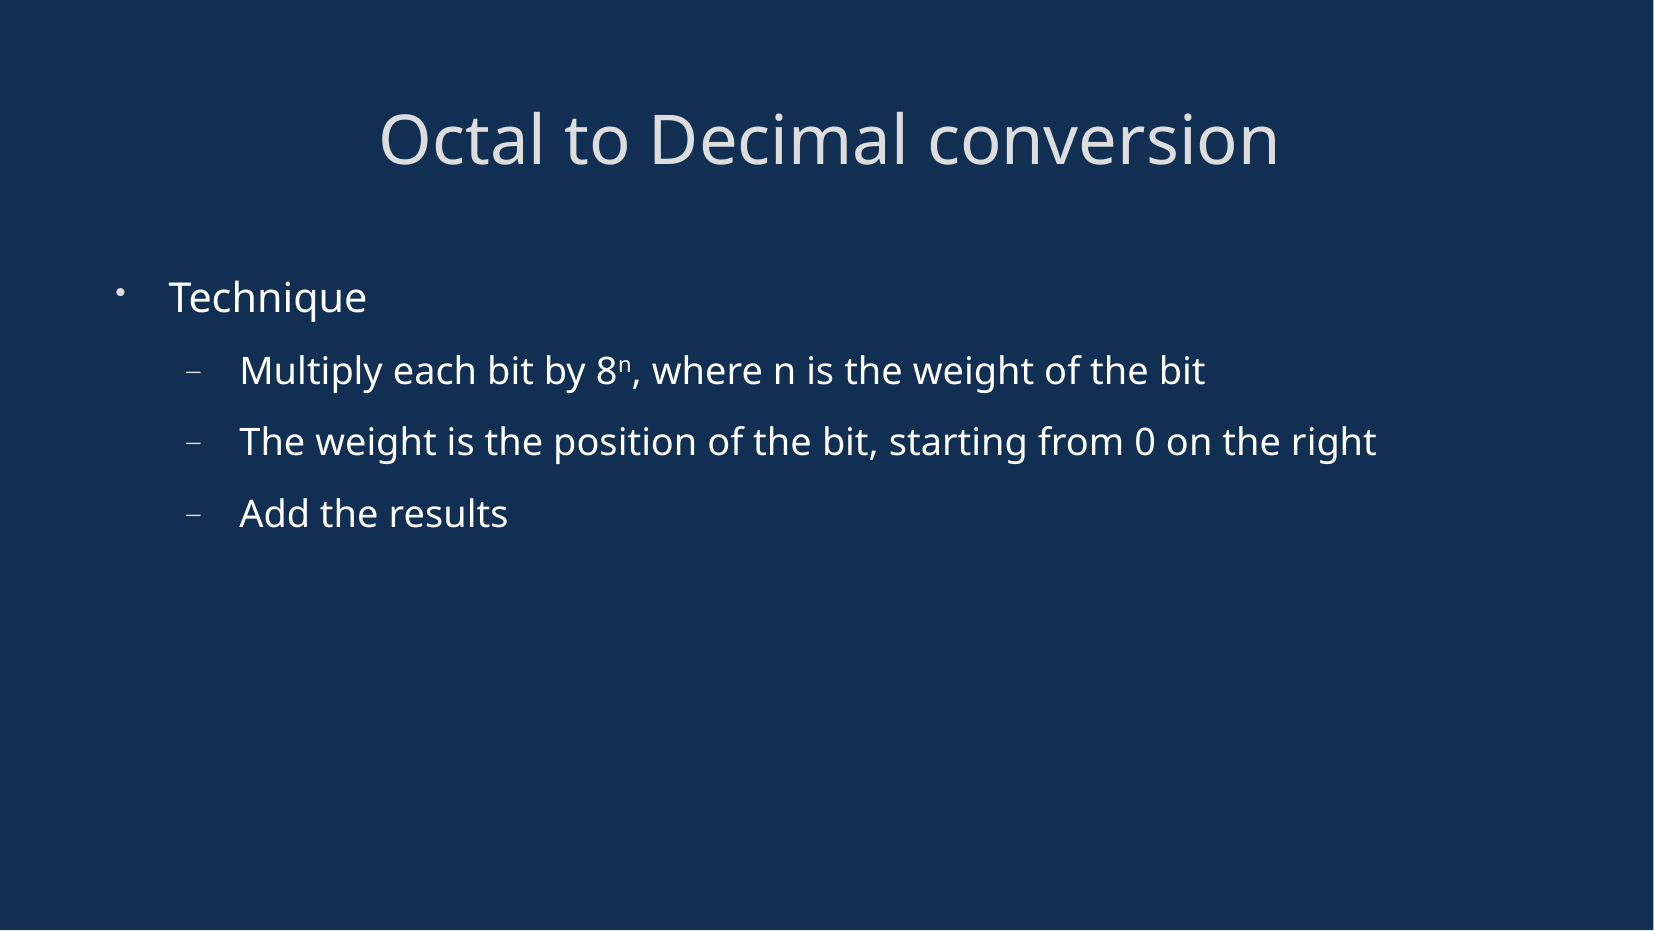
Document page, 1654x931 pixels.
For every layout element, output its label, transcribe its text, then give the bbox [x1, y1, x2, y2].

list Technique Multiply each bit by 8n, where n is the weight of the bit The weight is the position of the bit, starting from 0 on the right Add the results [97, 268, 1563, 806]
title Octal to Decimal conversion [97, 56, 1563, 220]
